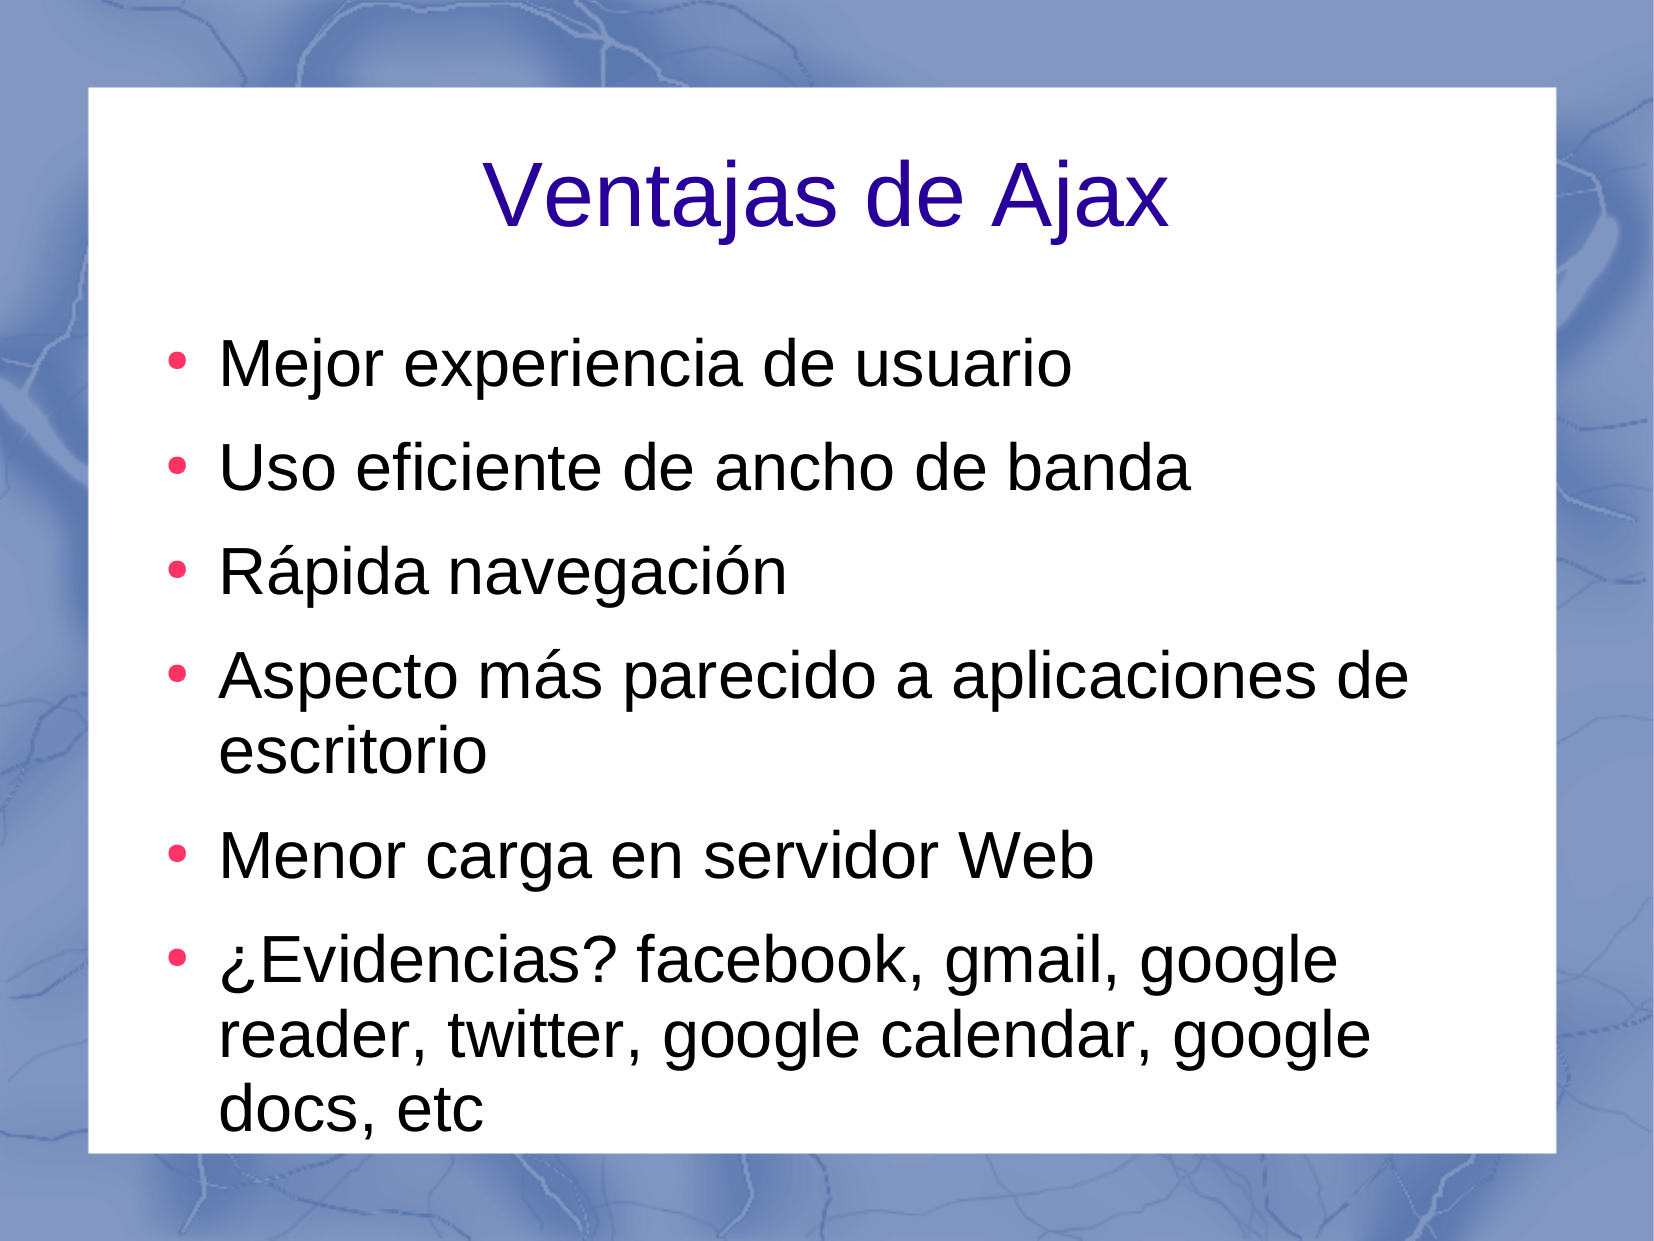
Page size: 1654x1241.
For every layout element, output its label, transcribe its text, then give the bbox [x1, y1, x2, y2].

picture [0, 0, 1654, 1241]
title Ventajas de Ajax [118, 90, 1536, 298]
list Mejor experiencia de usuario Uso eficiente de ancho de banda Rápida navegación Aspecto más parecido a aplicaciones de escritorio Menor carga en servidor Web ¿Evidencias? facebook, gmail, google reader, twitter, google calendar, google docs, etc [147, 325, 1506, 1232]
